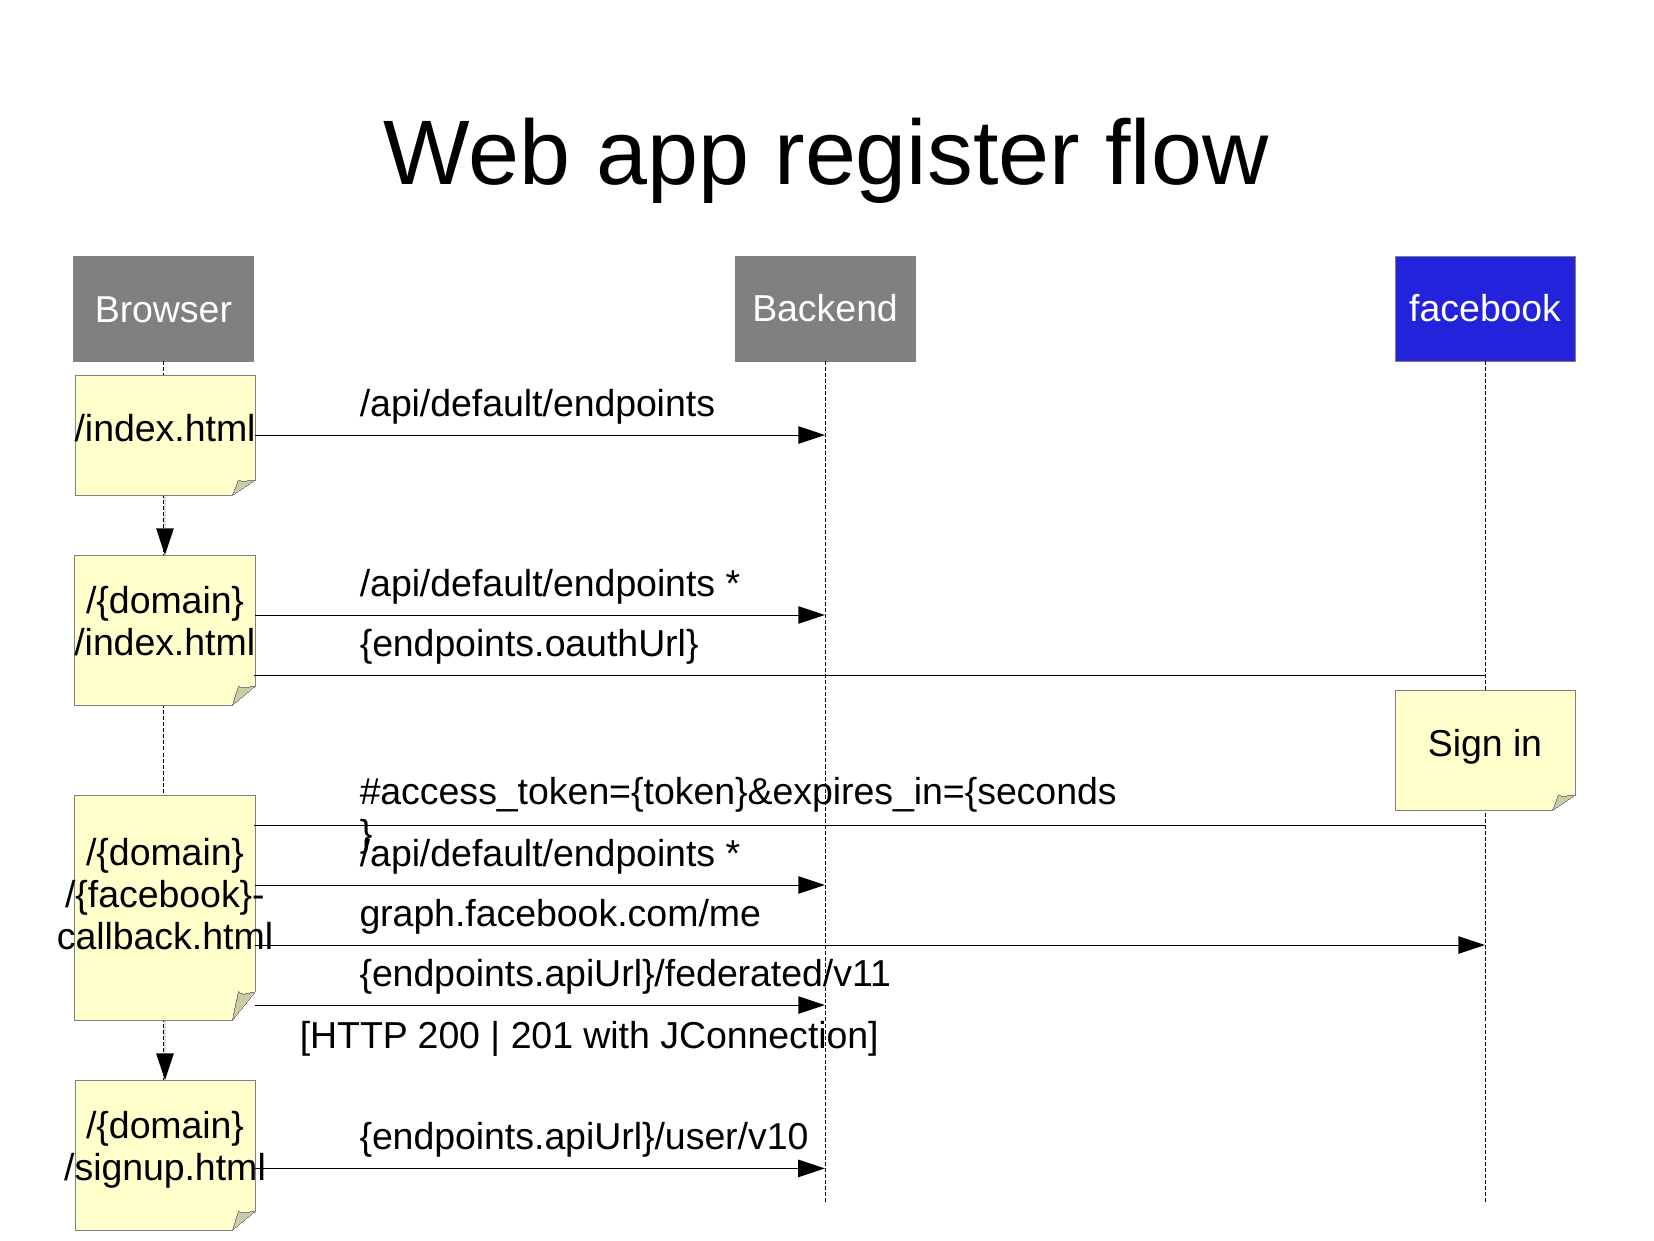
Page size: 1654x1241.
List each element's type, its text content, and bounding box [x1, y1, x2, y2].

text_box #access_token={token}&expires_in={seconds} [345, 763, 1141, 826]
title Web app register flow [82, 49, 1571, 257]
text_box Backend [735, 256, 916, 362]
text_box /{domain} /signup.html [75, 1080, 256, 1231]
text_box /{domain} /index.html [74, 555, 256, 706]
text_box /api/default/endpoints * [344, 555, 686, 617]
text_box {endpoints.oauthUrl} [344, 615, 653, 677]
text_box {endpoints.apiUrl}/user/v10 [344, 1108, 742, 1171]
text_box Sign in [1395, 690, 1576, 811]
text_box /api/default/endpoints [345, 375, 666, 437]
text_box [HTTP 200 | 201 with JConnection] [285, 1006, 789, 1069]
text_box Browser [73, 256, 254, 362]
text_box facebook [1395, 256, 1576, 362]
text_box /api/default/endpoints * [344, 826, 686, 885]
text_box /{domain} /{facebook}- callback.html [74, 795, 256, 1021]
text_box /index.html [75, 375, 256, 496]
text_box graph.facebook.com/me [344, 885, 704, 945]
text_box {endpoints.apiUrl}/federated/v11 [344, 945, 809, 1007]
